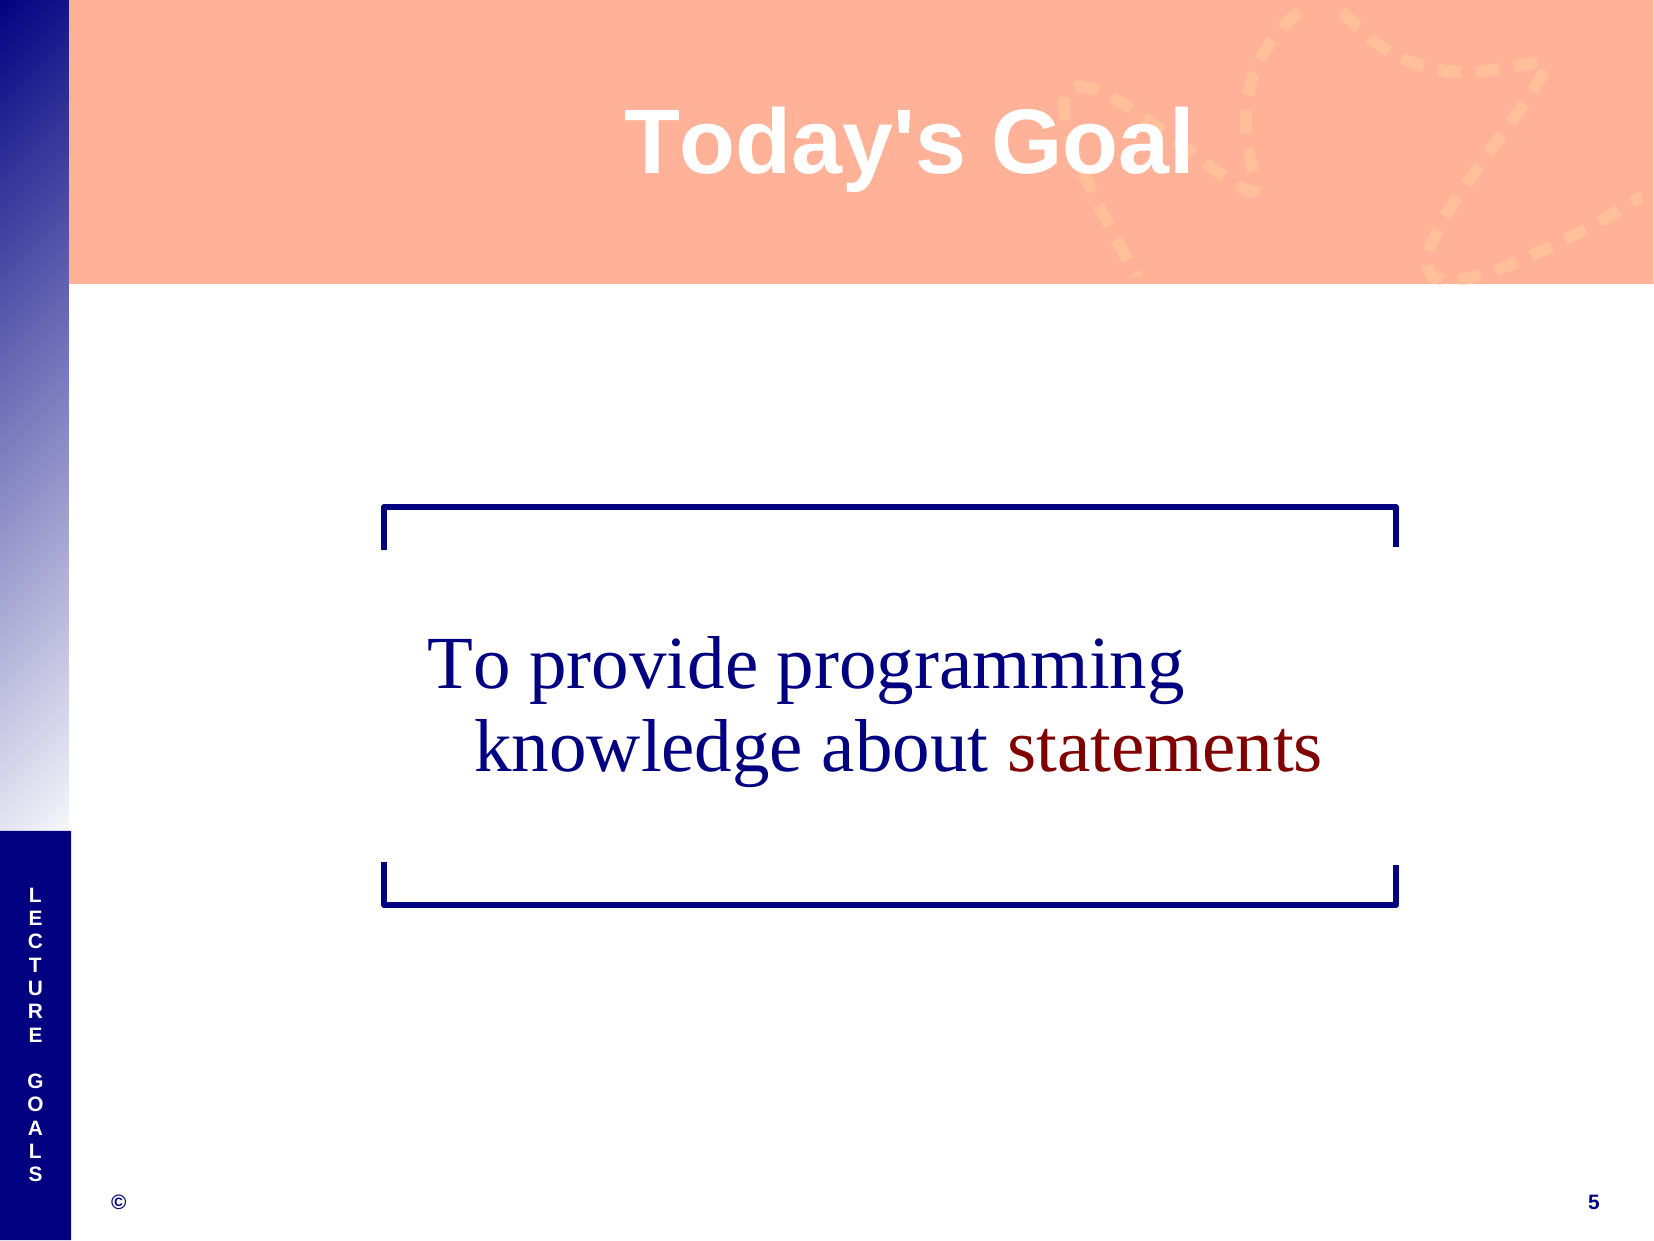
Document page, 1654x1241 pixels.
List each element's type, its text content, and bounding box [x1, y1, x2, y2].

text_box L E C T U R E G O A L S [0, 829, 71, 1241]
title Today's Goal [204, 37, 1617, 246]
text_box To provide programming knowledge about statements [402, 477, 1378, 931]
